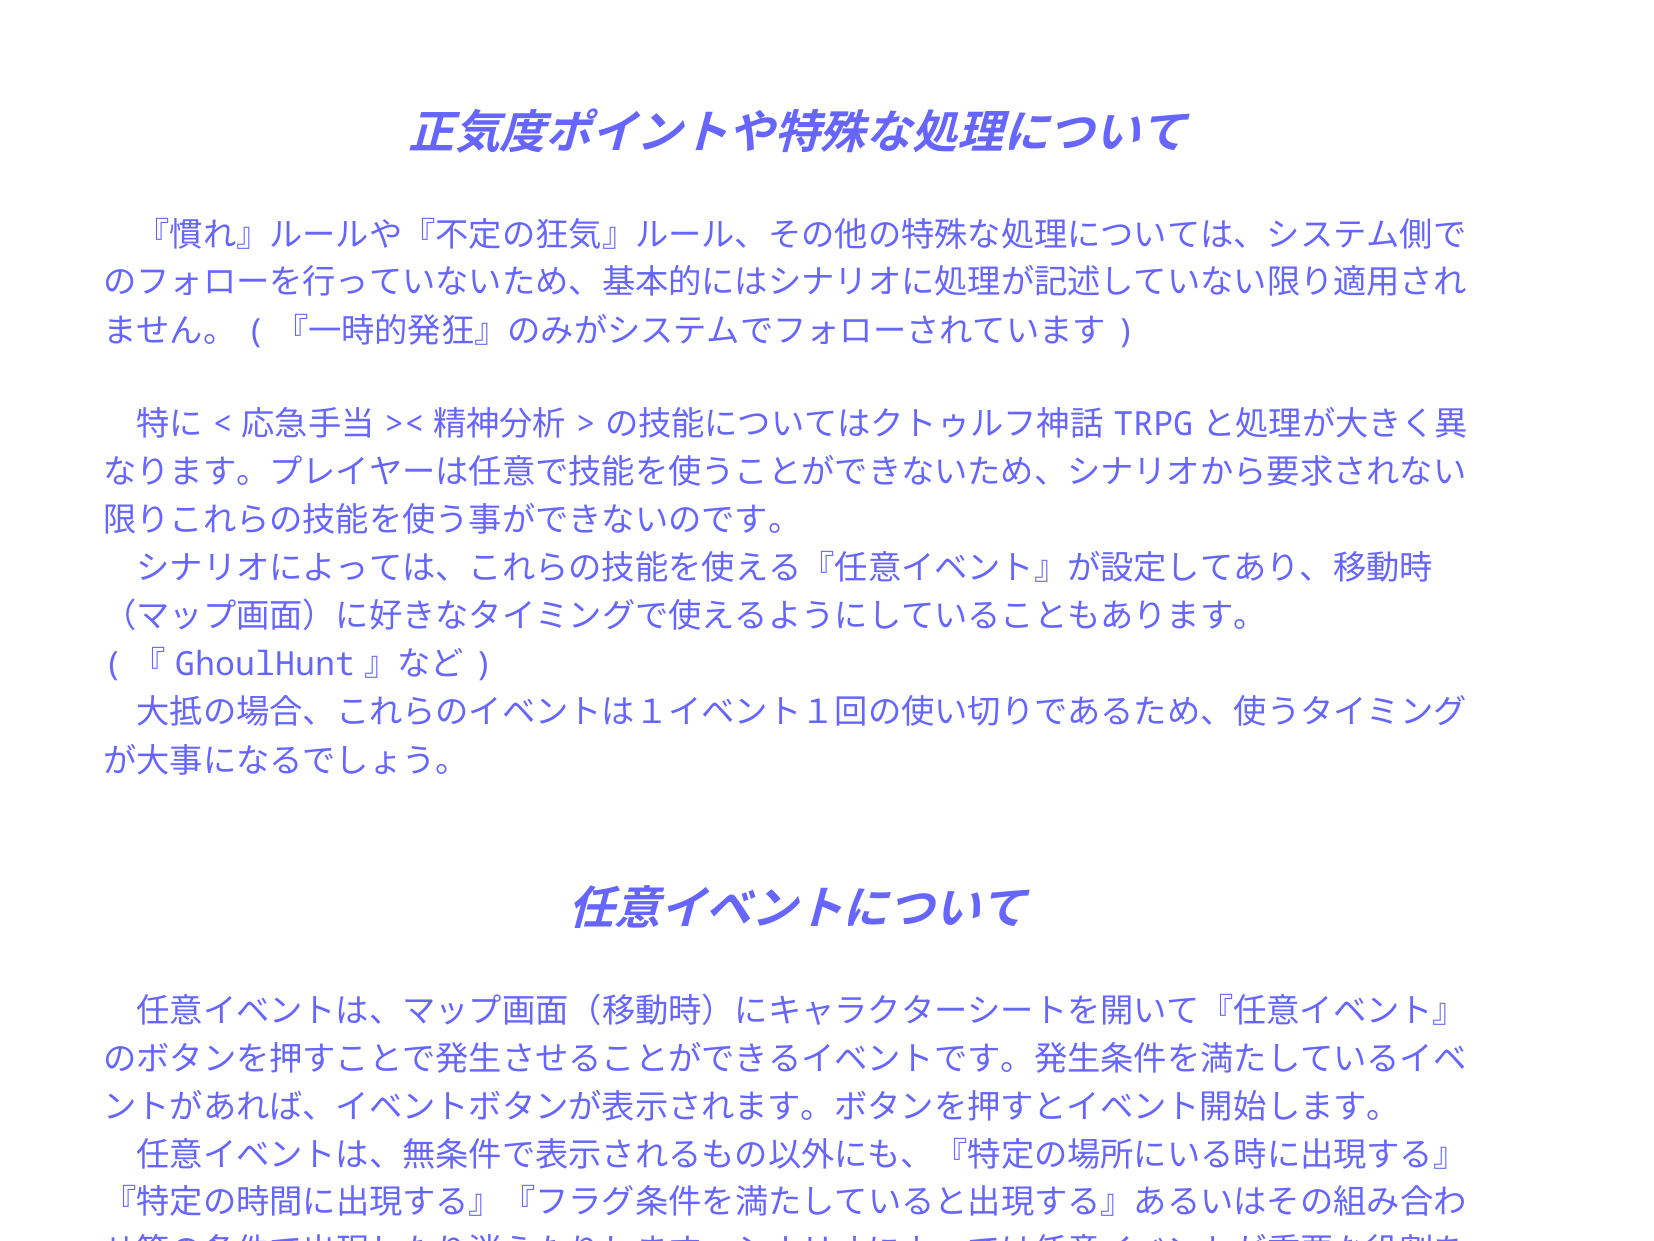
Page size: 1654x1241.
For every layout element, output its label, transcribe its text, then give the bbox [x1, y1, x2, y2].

text_box 正気度ポイントや特殊な処理について 『慣れ』ルールや『不定の狂気』ルール、その他の特殊な処理については、システム側でのフォローを行っていないため、基本的にはシナリオに処理が記述していない限り適用されません。(『一時的発狂』のみがシステムでフォローされています) 特に<応急手当><精神分析>の技能についてはクトゥルフ神話TRPGと処理が大きく異なります。プレイヤーは任意で技能を使うことができないため、シナリオから要求されない限りこれらの技能を使う事ができないのです。 シナリオによっては、これらの技能を使える『任意イベント』が設定してあり、移動時（マップ画面）に好きなタイミングで使えるようにしていることもあります。(『GhoulHunt』など) 大抵の場合、これらのイベントは１イベント１回の使い切りであるため、使うタイミングが大事になるでしょう。 任意イベントについて 任意イベントは、マップ画面（移動時）にキャラクターシートを開いて『任意イベント』のボタンを押すことで発生させることができるイベントです。発生条件を満たしているイベントがあれば、イベントボタンが表示されます。ボタンを押すとイベント開始します。 任意イベントは、無条件で表示されるもの以外にも、『特定の場所にいる時に出現する』『特定の時間に出現する』『フラグ条件を満たしていると出現する』あるいはその組み合わせ等の条件で出現したり消えたりします。シナリオによっては任意イベントが重要な役割を果たすこともあるので、シナリオ中で示唆された怪しい場所や怪しい時間では任意イベントをチェックしてみるのも良いかもしれません。 [88, 88, 1506, 1123]
